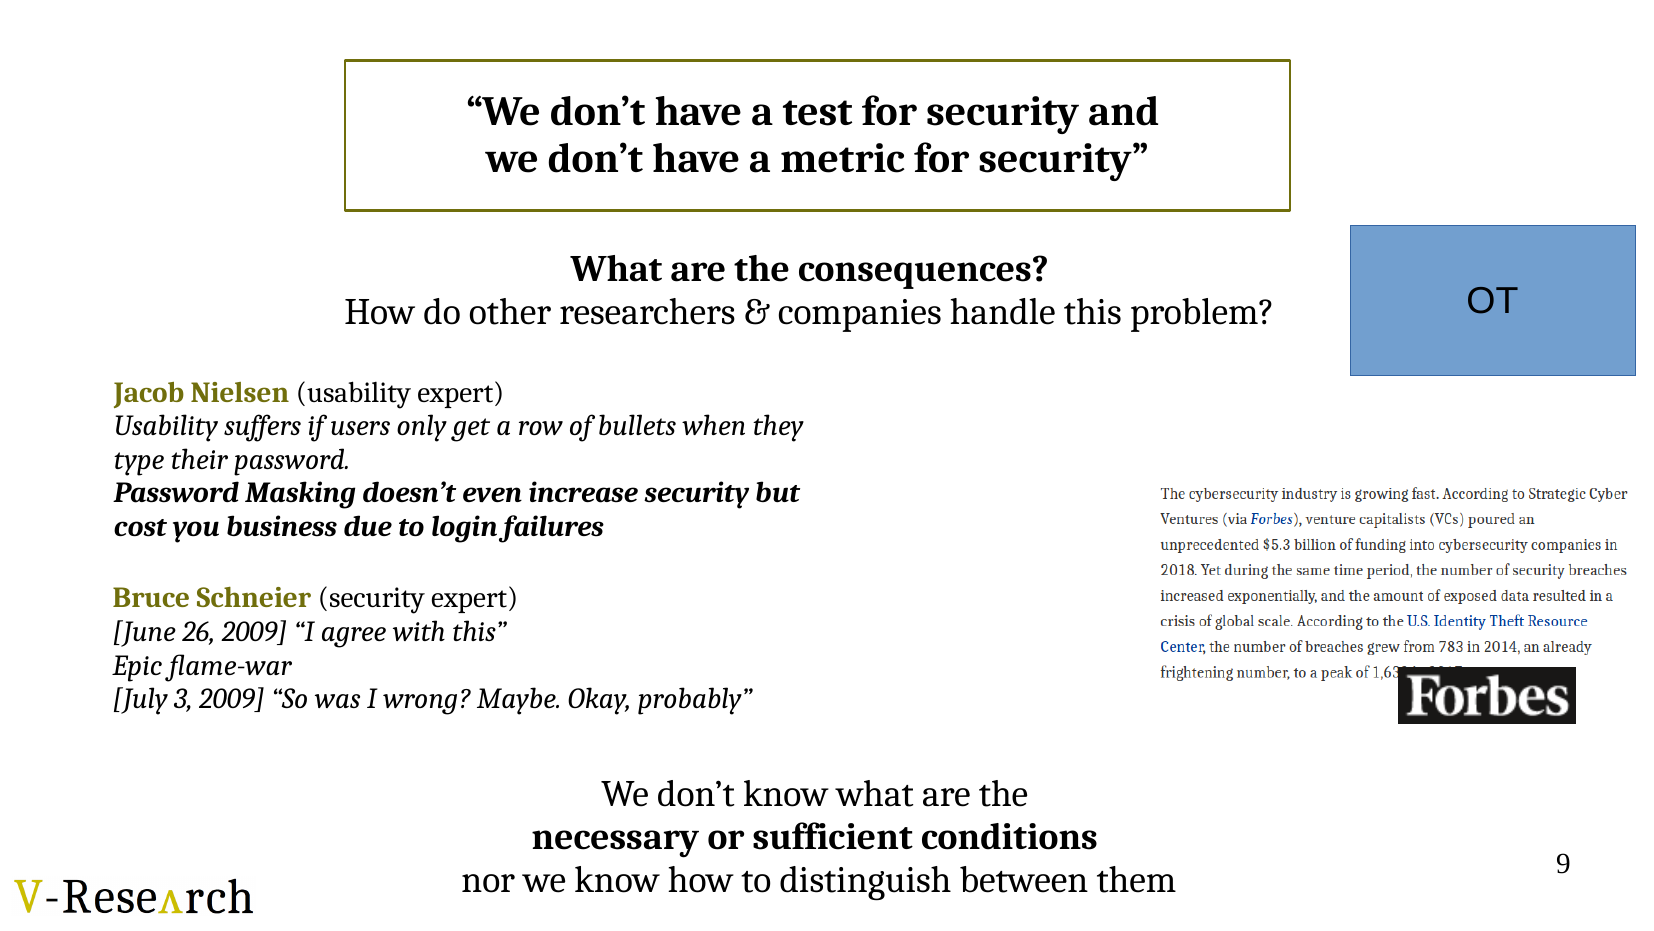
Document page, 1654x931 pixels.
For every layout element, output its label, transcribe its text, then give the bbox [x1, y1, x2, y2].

picture [11, 876, 256, 916]
text_box We don’t know what are the necessary or sufficient conditions nor we know how to distinguish between them [346, 762, 1292, 913]
text_box OT [1350, 225, 1636, 376]
text_box Bruce Schneier (security expert) [June 26, 2009] “I agree with this” Epic flame-war [July 3, 2009] “So was I wrong? Maybe. Okay, probably” [97, 574, 796, 727]
text_box What are the consequences? How do other researchers & companies handle this problem? [270, 240, 1350, 343]
text_box “We don’t have a test for security and we don’t have a metric for security” [345, 60, 1291, 211]
picture [1155, 483, 1633, 725]
text_box Jacob Nielsen (usability expert) Usability suffers if users only get a row of bullets when they type their password. Password Masking doesn’t even increase security but cost you business due to login failures [99, 368, 856, 555]
